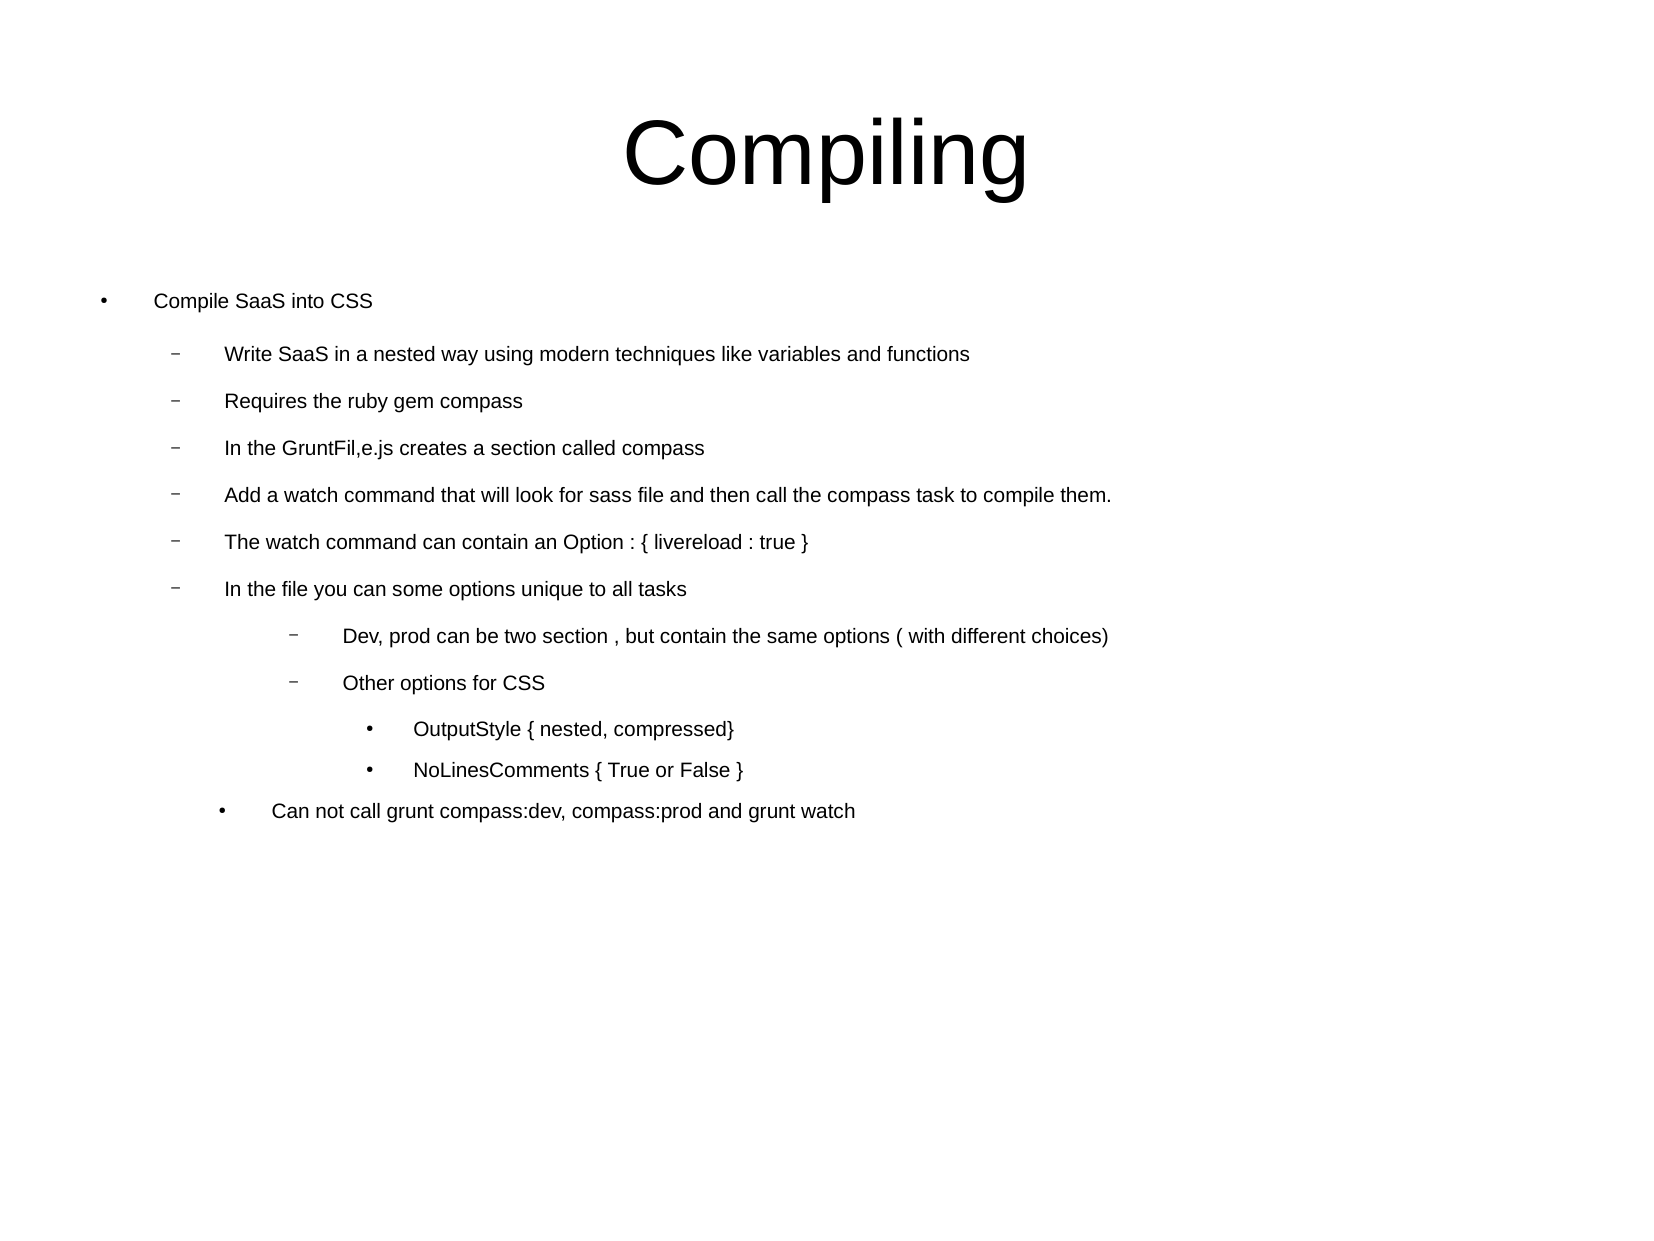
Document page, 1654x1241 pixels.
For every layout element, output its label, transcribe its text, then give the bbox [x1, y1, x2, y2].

list Compile SaaS into CSS Write SaaS in a nested way using modern techniques like variables and functions Requires the ruby gem compass In the GruntFil,e.js creates a section called compass Add a watch command that will look for sass file and then call the compass task to compile them. The watch command can contain an Option : { livereload : true } In the file you can some options unique to all tasks Dev, prod can be two section , but contain the same options ( with different choices) Other options for CSS OutputStyle { nested, compressed} NoLinesComments { True or False } Can not call grunt compass:dev, compass:prod and grunt watch [82, 290, 1571, 1010]
title Compiling [82, 49, 1571, 257]
